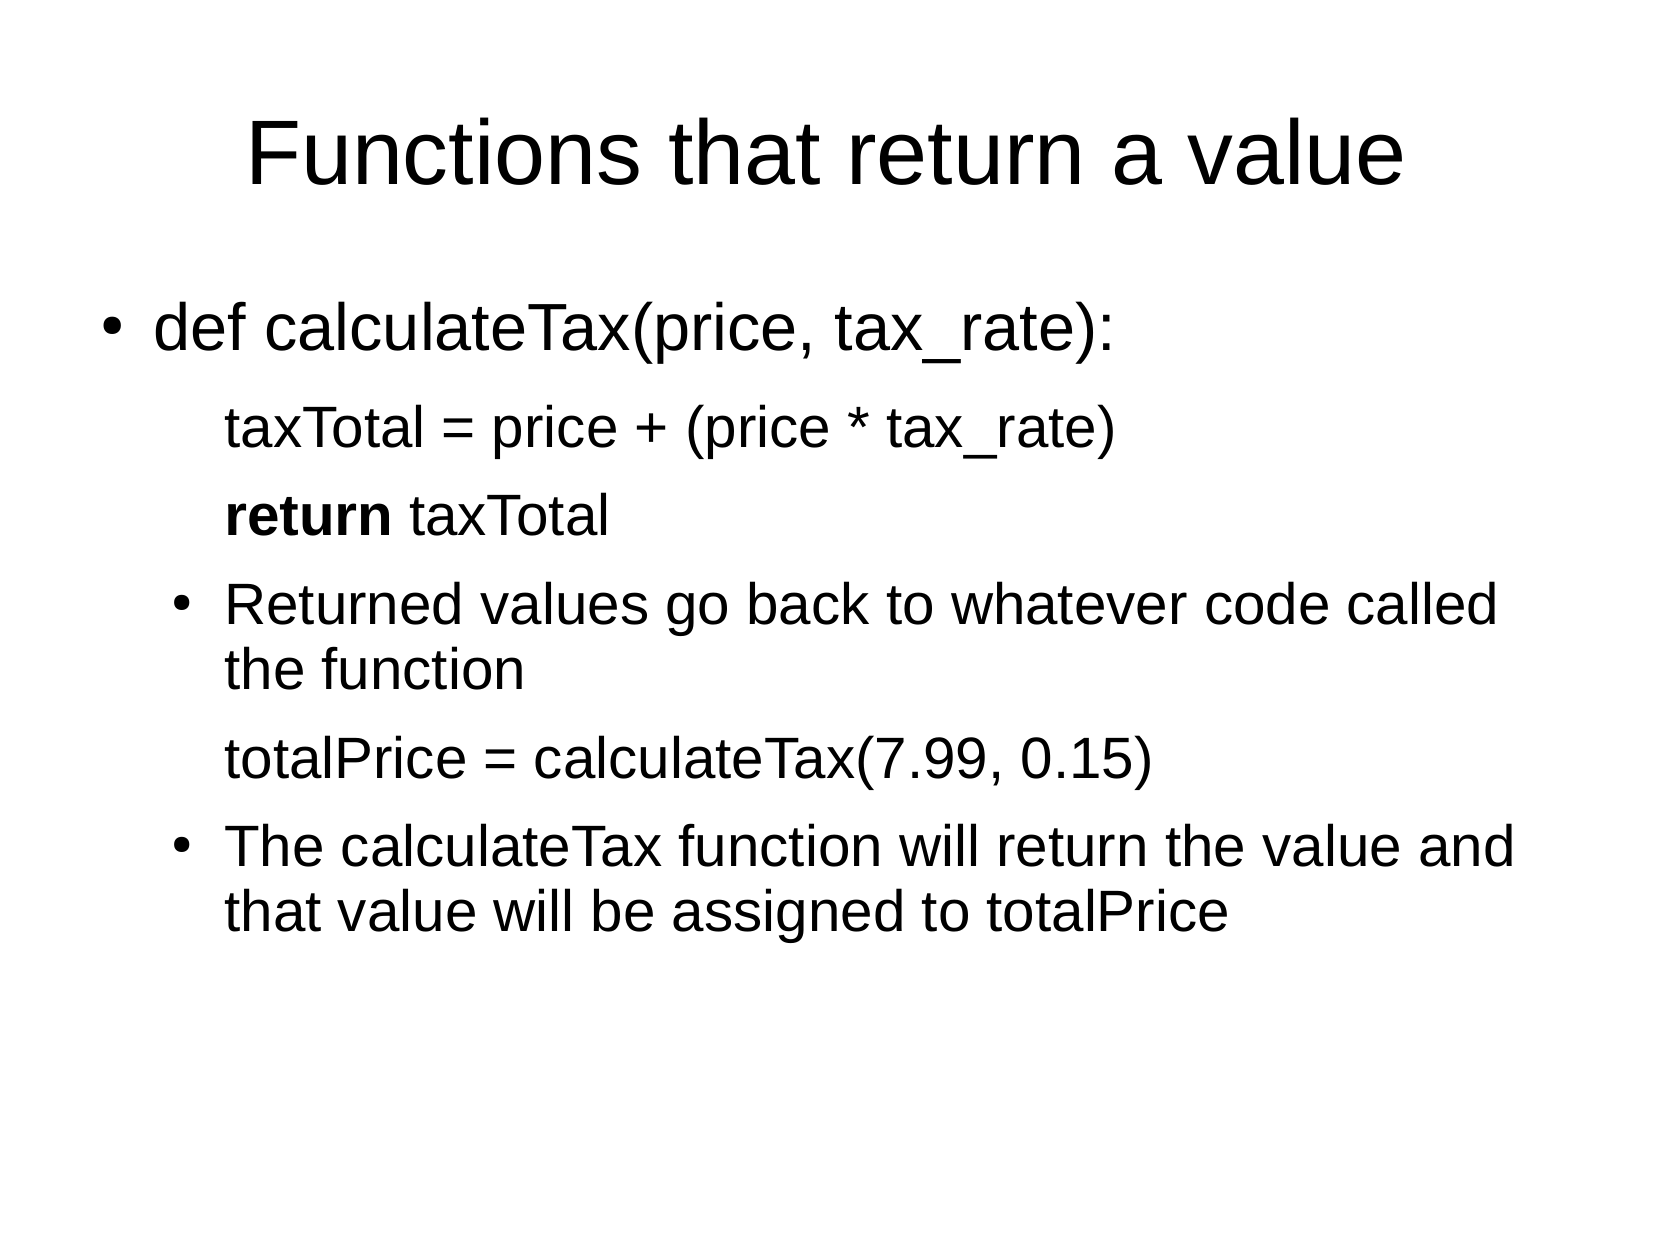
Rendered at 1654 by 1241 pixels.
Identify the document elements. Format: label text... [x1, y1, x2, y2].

title Functions that return a value [82, 49, 1571, 257]
list def calculateTax(price, tax_rate): taxTotal = price + (price * tax_rate) return taxTotal Returned values go back to whatever code called the function totalPrice = calculateTax(7.99, 0.15) The calculateTax function will return the value and that value will be assigned to totalPrice [82, 290, 1571, 1082]
